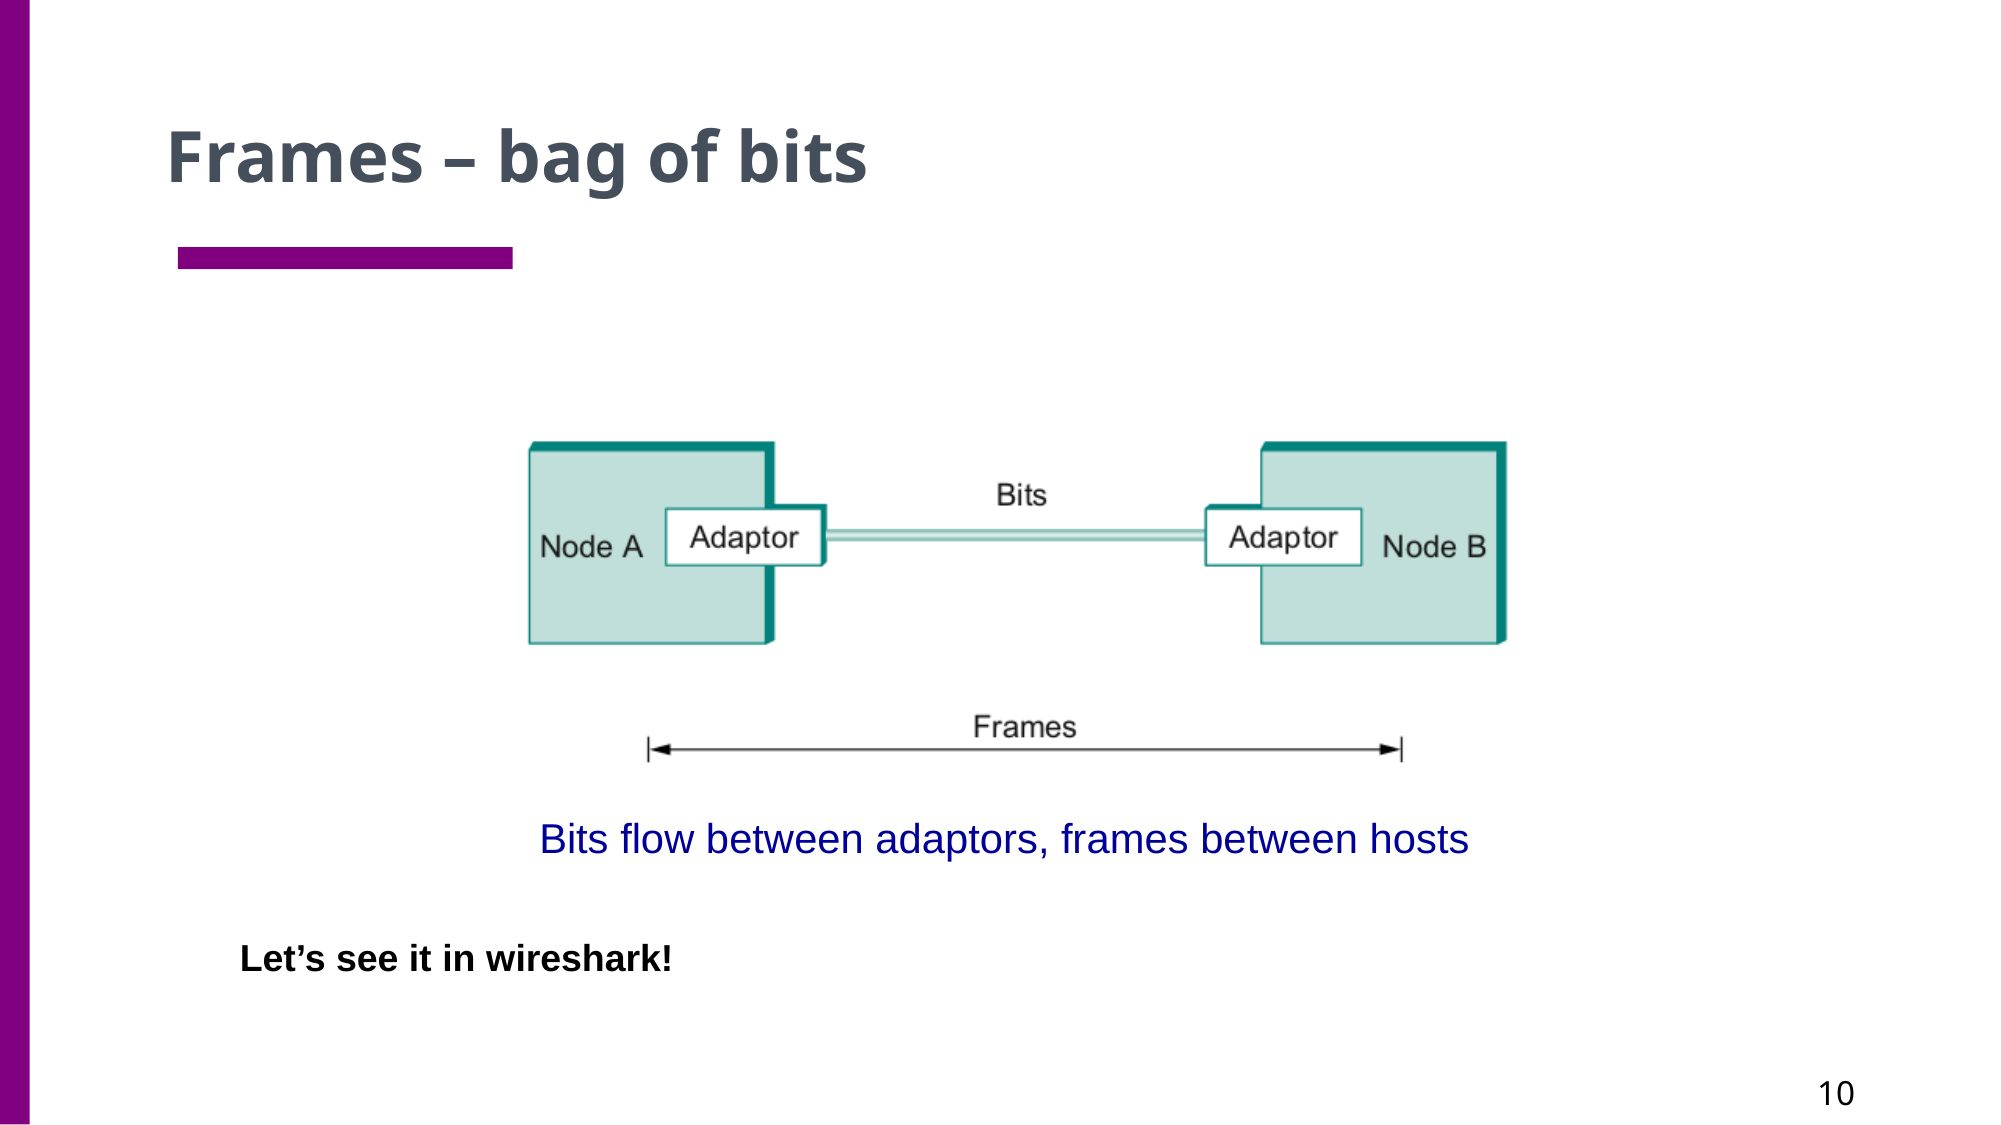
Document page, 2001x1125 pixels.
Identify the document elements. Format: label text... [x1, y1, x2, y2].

picture [440, 357, 1570, 772]
text_box Bits flow between adaptors, frames between hosts [524, 808, 1486, 871]
text_box Let’s see it in wireshark! [225, 930, 689, 987]
text_box Frames – bag of bits [151, 0, 1849, 212]
